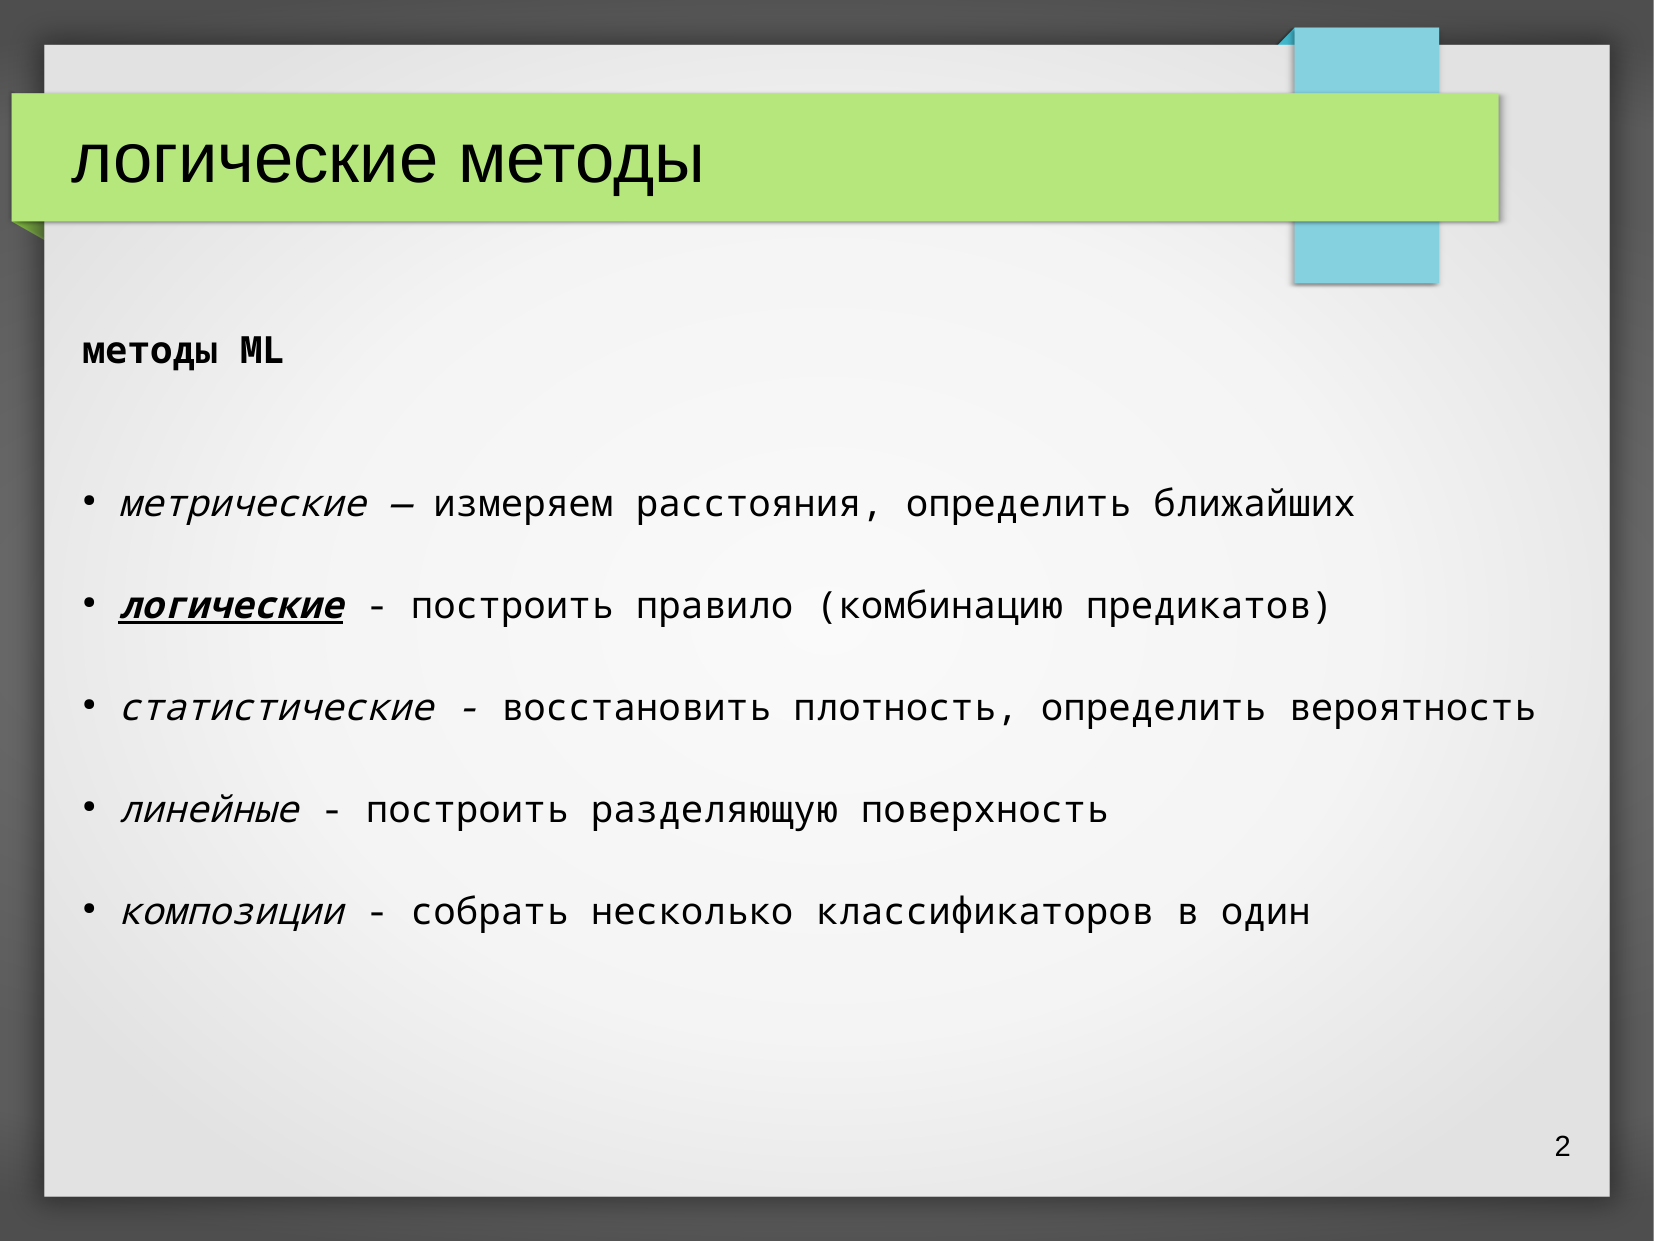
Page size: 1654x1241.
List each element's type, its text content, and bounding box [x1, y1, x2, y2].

picture [0, 0, 1654, 1241]
title логические методы [70, 118, 1205, 199]
subtitle методы ML метрические — измеряем расстояния, определить ближайших логические - построить правило (комбинацию предикатов) статистические - восстановить плотность, определить вероятность линейные - построить разделяющую поверхность композиции - собрать несколько классификаторов в один [82, 330, 1548, 929]
